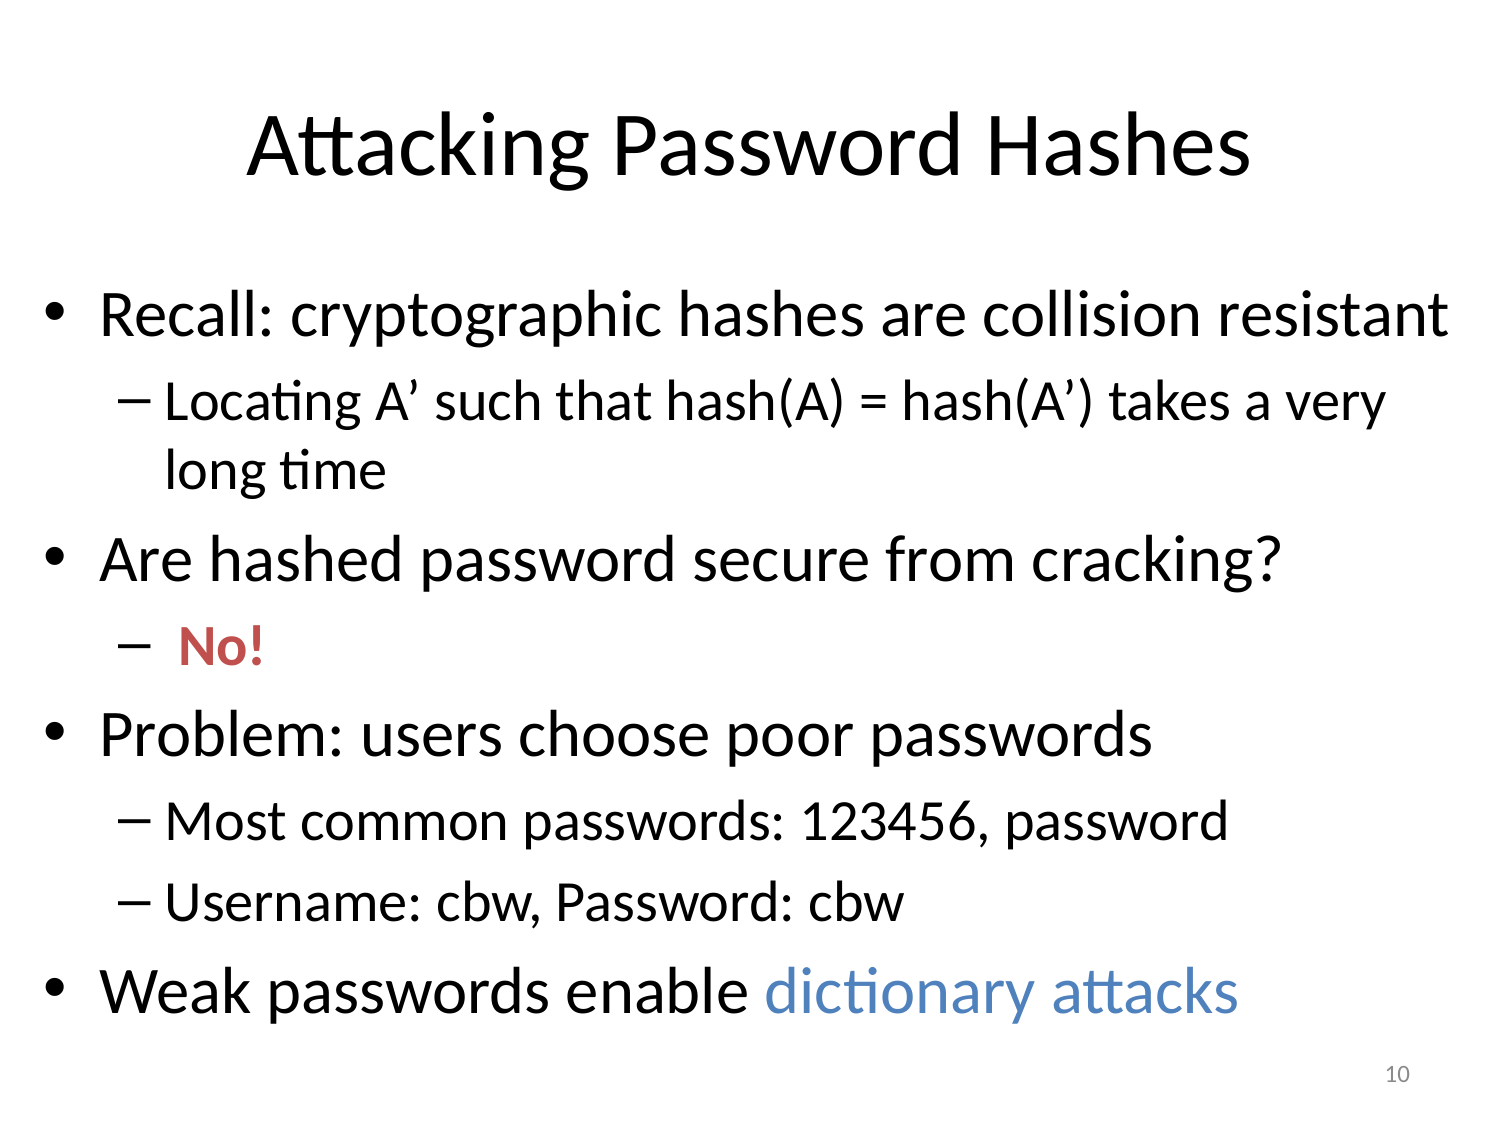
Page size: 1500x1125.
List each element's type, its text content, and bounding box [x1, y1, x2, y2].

title Attacking Password Hashes [75, 45, 1425, 233]
slide_number 1 [1074, 1042, 1425, 1103]
list Recall: cryptographic hashes are collision resistant Locating A’ such that hash(A) = hash(A’) takes a very long time Are hashed password secure from cracking? No! Problem: users choose poor passwords Most common passwords: 123456, password Username: cbw, Password: cbw Weak passwords enable dictionary attacks [27, 262, 1477, 1093]
